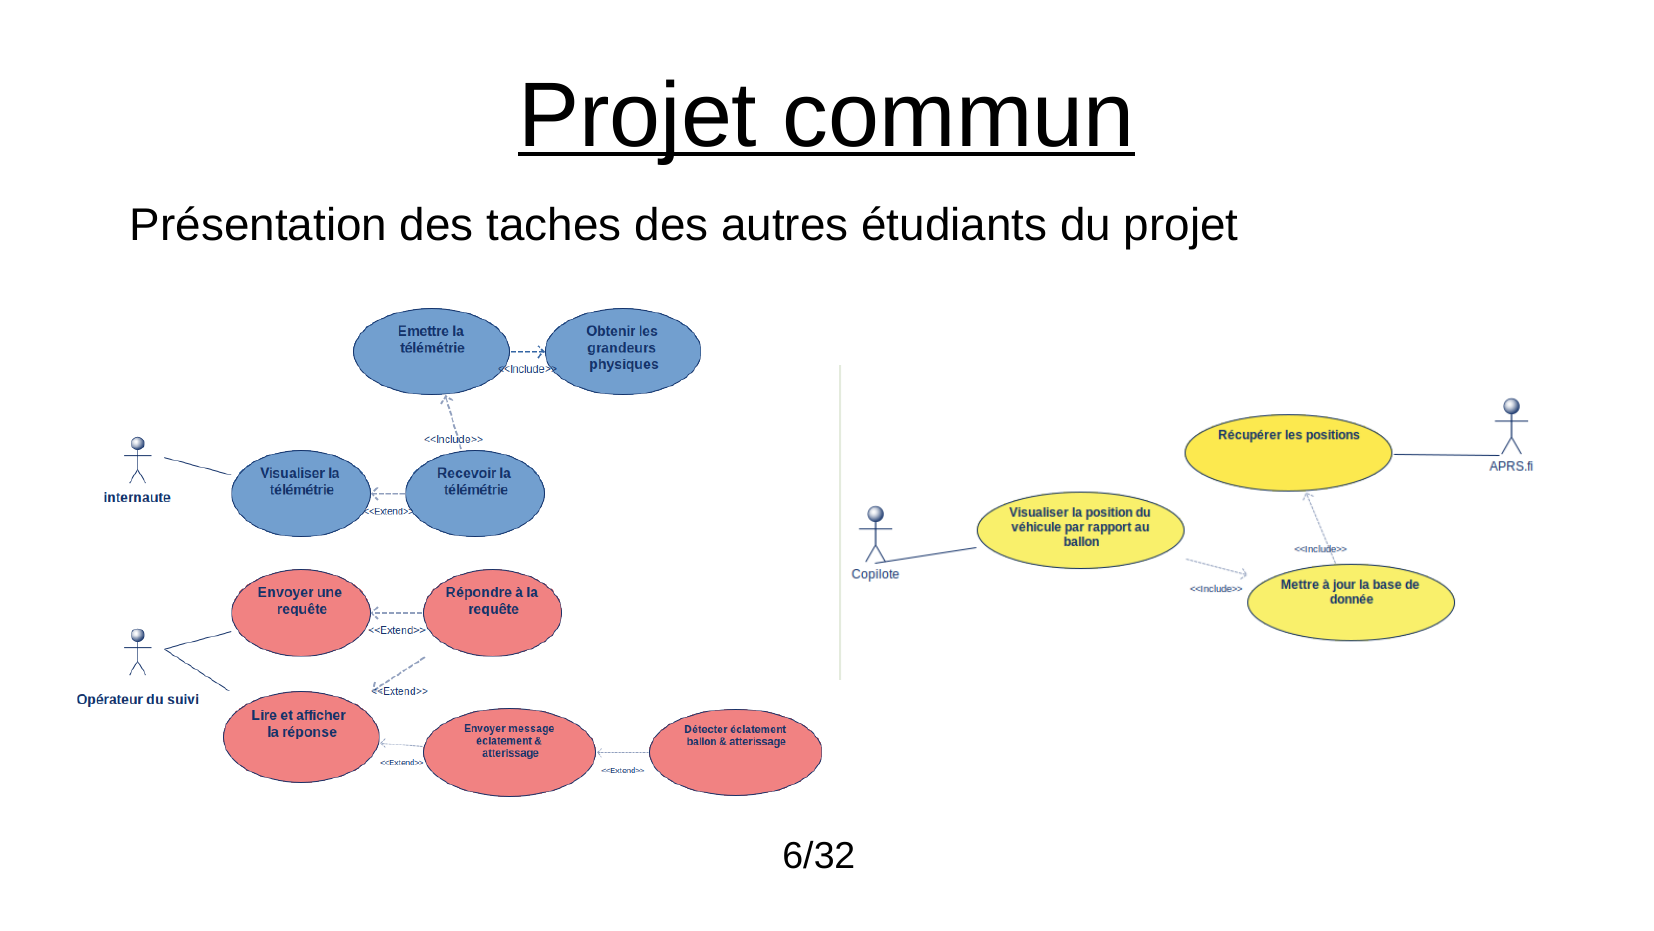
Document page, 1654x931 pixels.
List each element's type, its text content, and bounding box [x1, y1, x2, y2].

picture [839, 365, 1548, 680]
title Projet commun [82, 37, 1571, 193]
list Présentation des taches des autres étudiants du projet [59, 198, 1548, 739]
picture [71, 299, 828, 798]
text_box <numéro>/32 [767, 826, 1395, 884]
